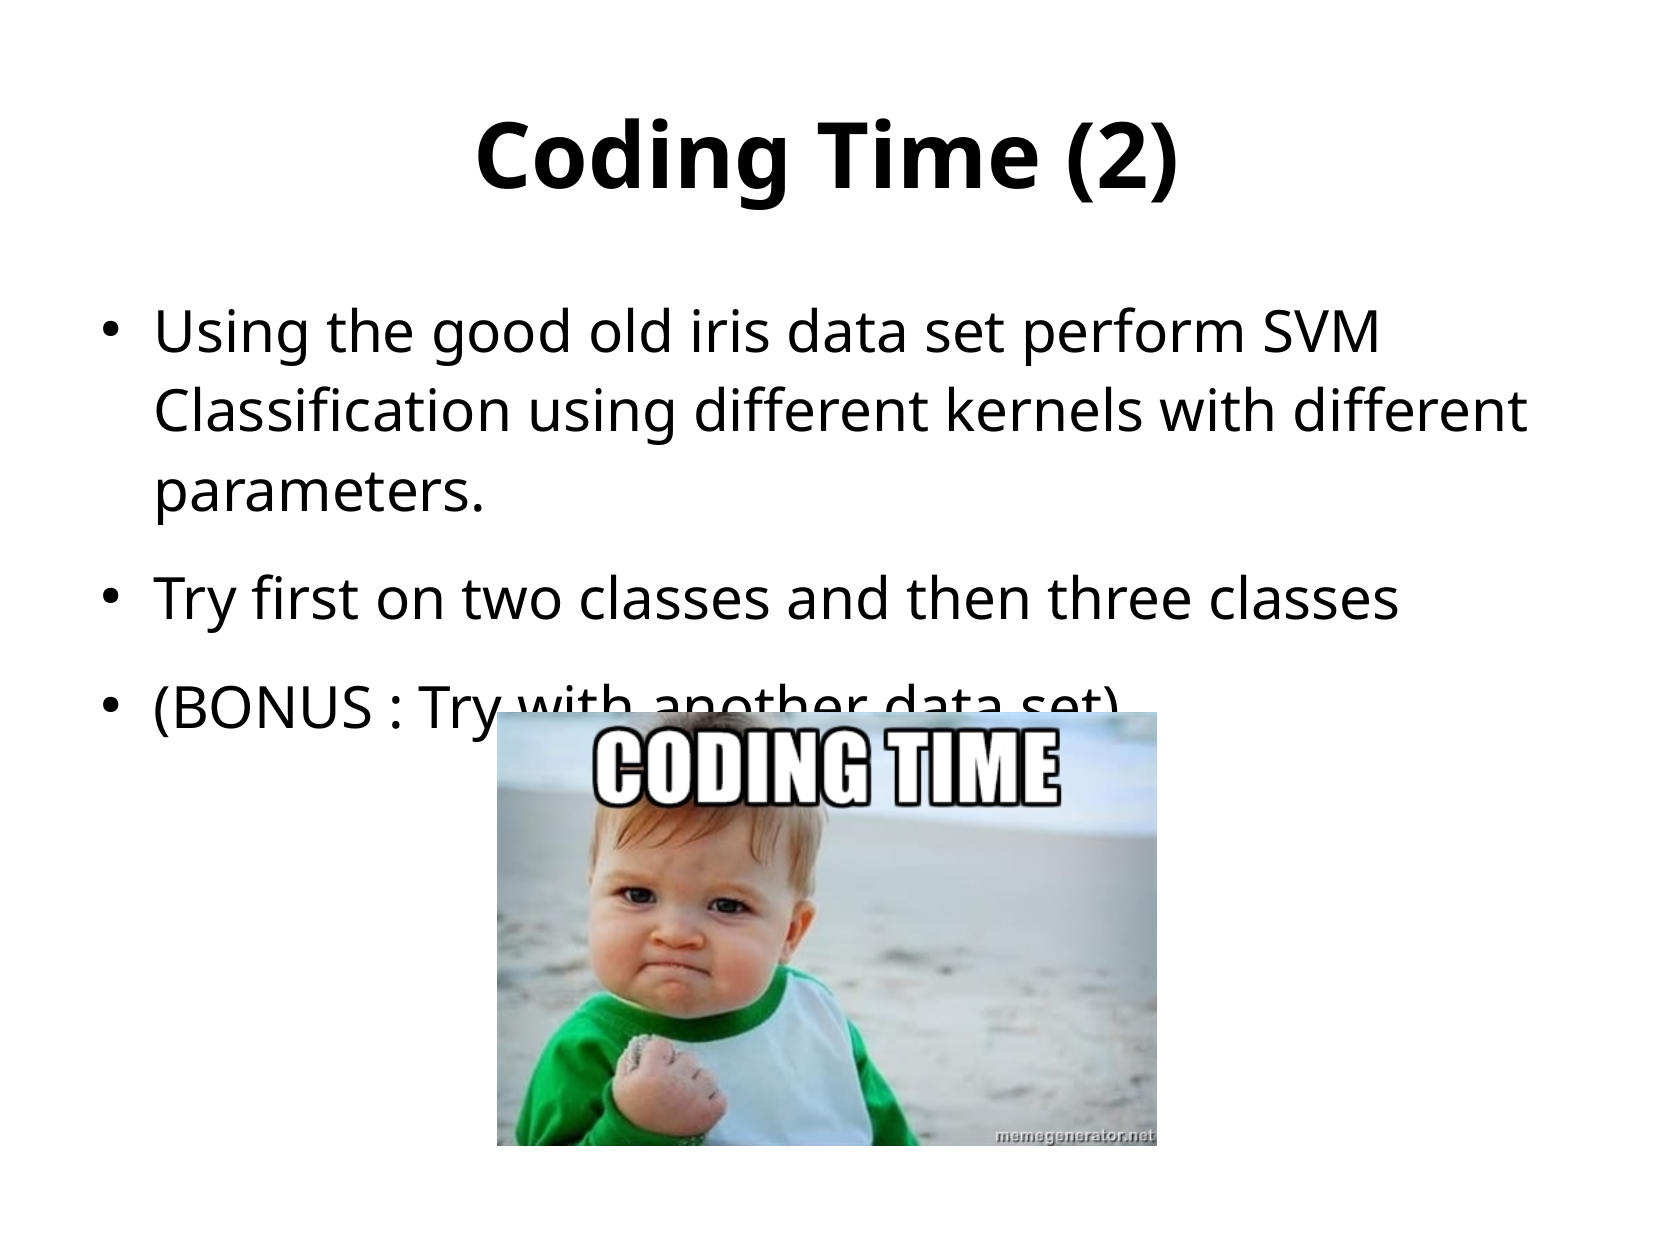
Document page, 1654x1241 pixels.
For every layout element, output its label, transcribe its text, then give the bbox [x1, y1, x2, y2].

list Using the good old iris data set perform SVM Classification using different kernels with different parameters. Try first on two classes and then three classes (BONUS : Try with another data set) [82, 290, 1571, 1010]
title Coding Time (2) [82, 49, 1571, 257]
picture [497, 712, 1157, 1146]
